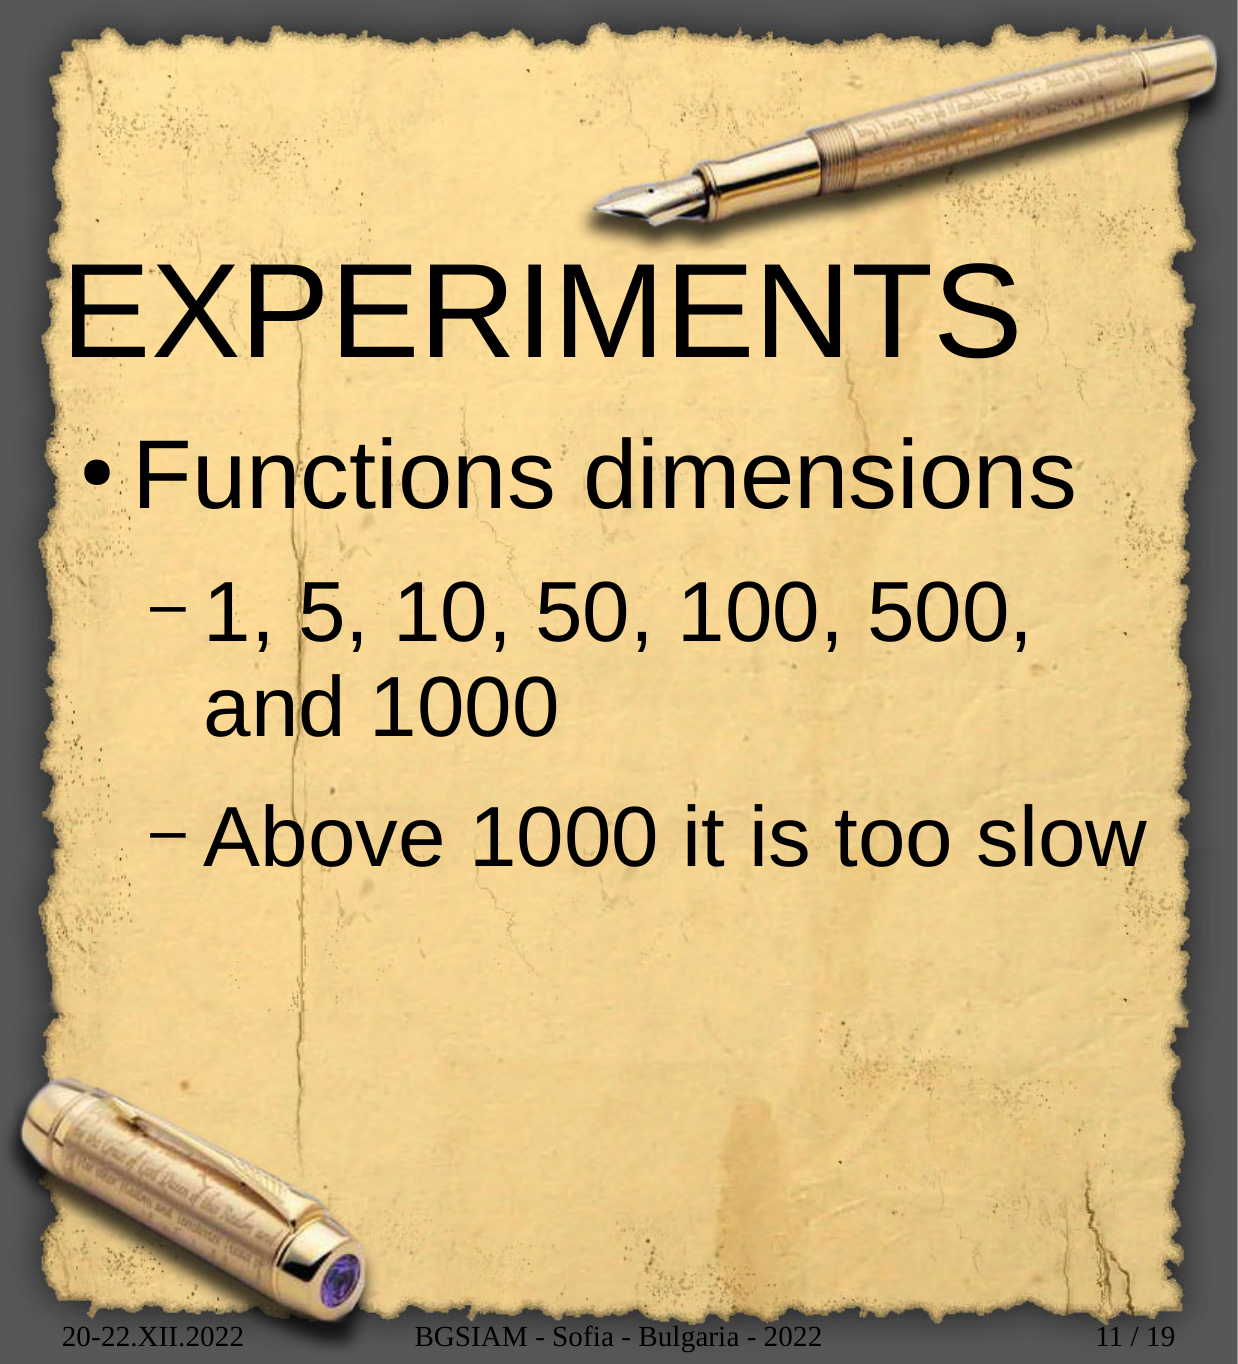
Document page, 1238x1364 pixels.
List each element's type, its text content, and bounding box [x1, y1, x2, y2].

title Experiments [61, 236, 1176, 387]
list Functions dimensions 1, 5, 10, 50, 100, 500, and 1000 Above 1000 it is too slow [61, 420, 1176, 1110]
picture [0, 0, 1238, 1364]
